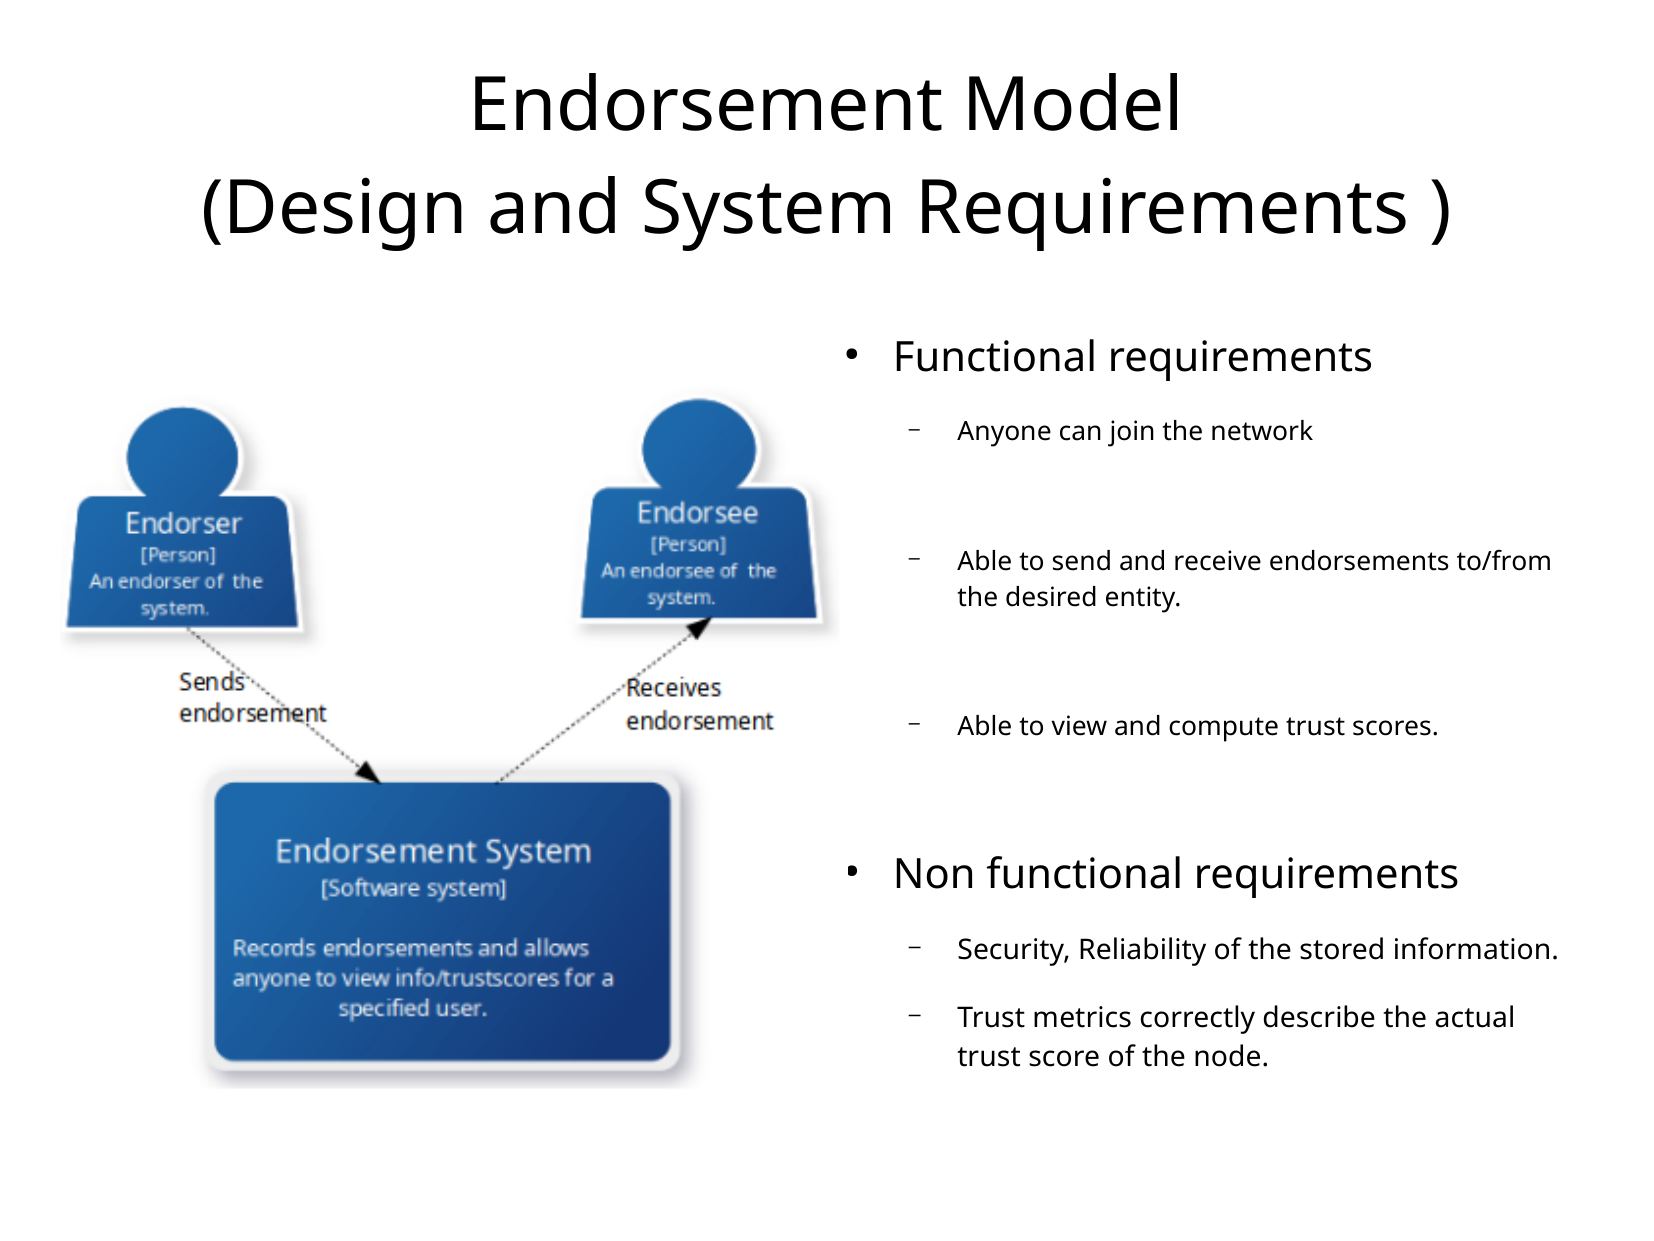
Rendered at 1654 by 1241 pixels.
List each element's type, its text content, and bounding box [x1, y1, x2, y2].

picture [60, 381, 848, 1093]
list Functional requirements Anyone can join the network Able to send and receive endorsements to/from the desired entity. Able to view and compute trust scores. Non functional requirements Security, Reliability of the stored information. Trust metrics correctly describe the actual trust score of the node. [828, 326, 1562, 1096]
title Endorsement Model (Design and System Requirements ) [82, 49, 1571, 257]
